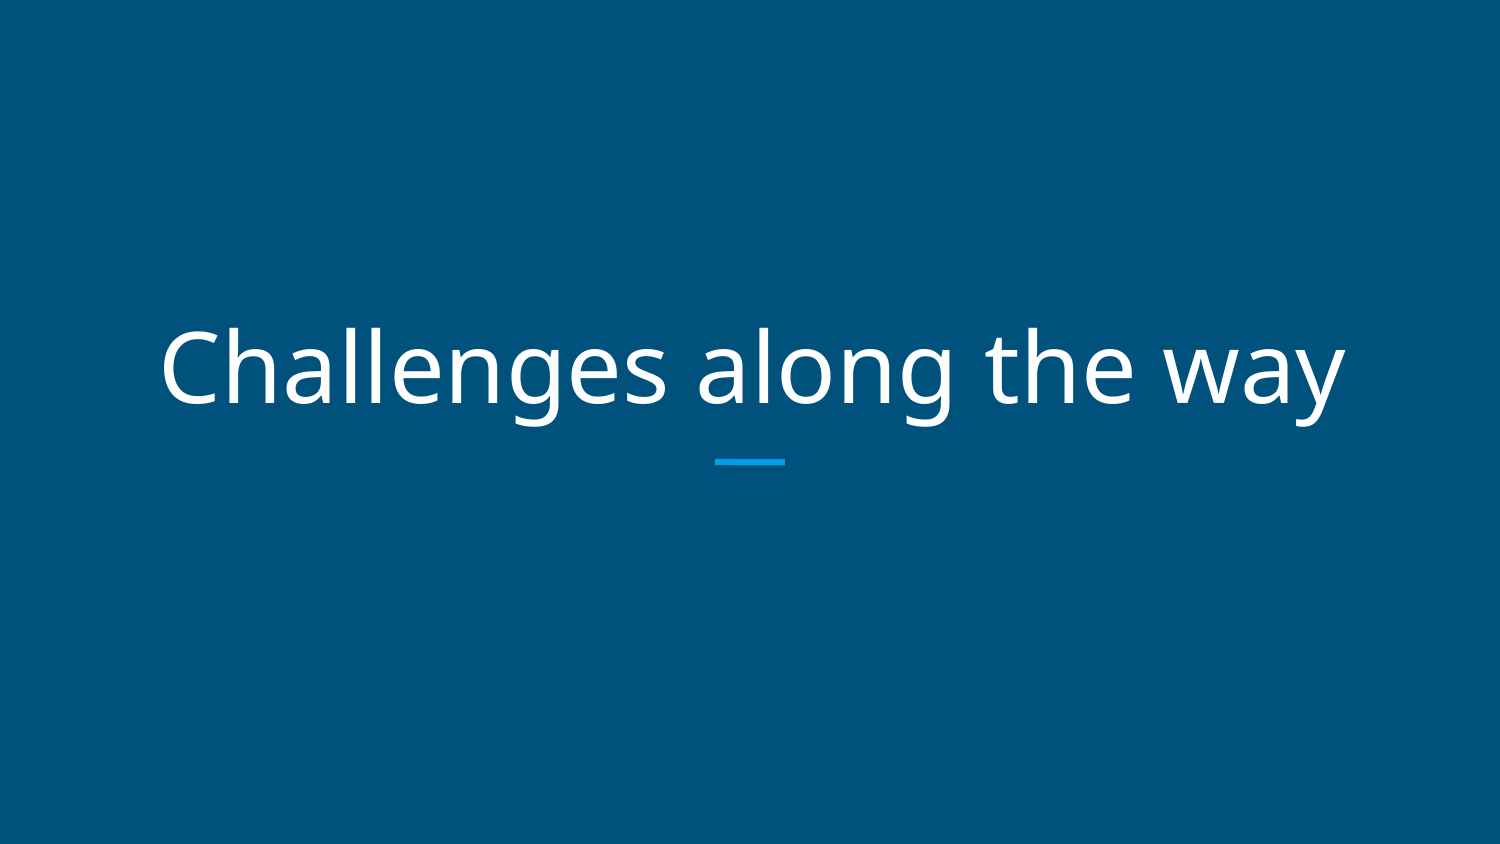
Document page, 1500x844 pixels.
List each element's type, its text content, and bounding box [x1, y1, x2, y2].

title Challenges along the way [78, 289, 1428, 439]
